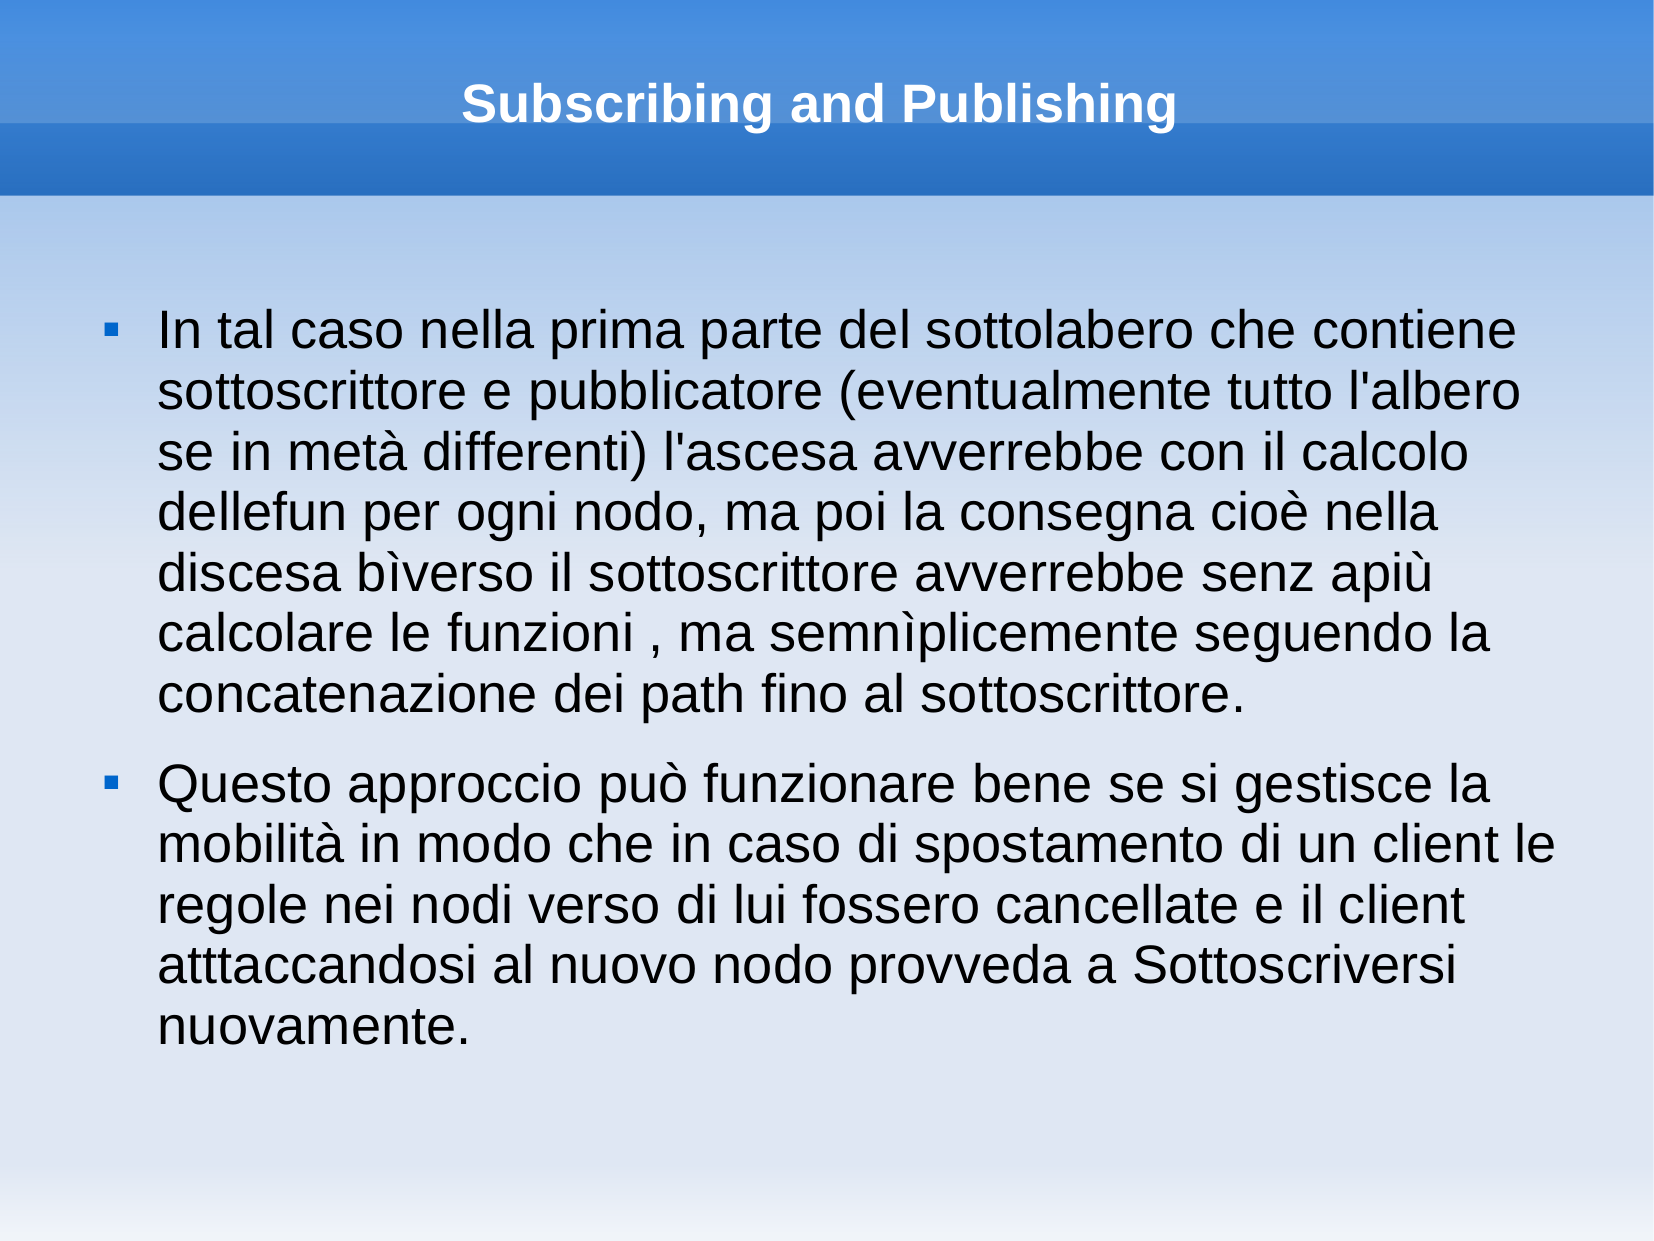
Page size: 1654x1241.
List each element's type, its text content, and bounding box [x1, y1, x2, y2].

title Subscribing and Publishing [76, 7, 1565, 200]
picture [0, 0, 1654, 1241]
list In tal caso nella prima parte del sottolabero che contiene sottoscrittore e pubblicatore (eventualmente tutto l'albero se in metà differenti) l'ascesa avverrebbe con il calcolo dellefun per ogni nodo, ma poi la consegna cioè nella discesa bìverso il sottoscrittore avverrebbe senz apiù calcolare le funzioni , ma semnìplicemente seguendo la concatenazione dei path fino al sottoscrittore. Questo approccio può funzionare bene se si gestisce la mobilità in modo che in caso di spostamento di un client le regole nei nodi verso di lui fossero cancellate e il client atttaccandosi al nuovo nodo provveda a Sottoscriversi nuovamente. [86, 300, 1576, 1137]
